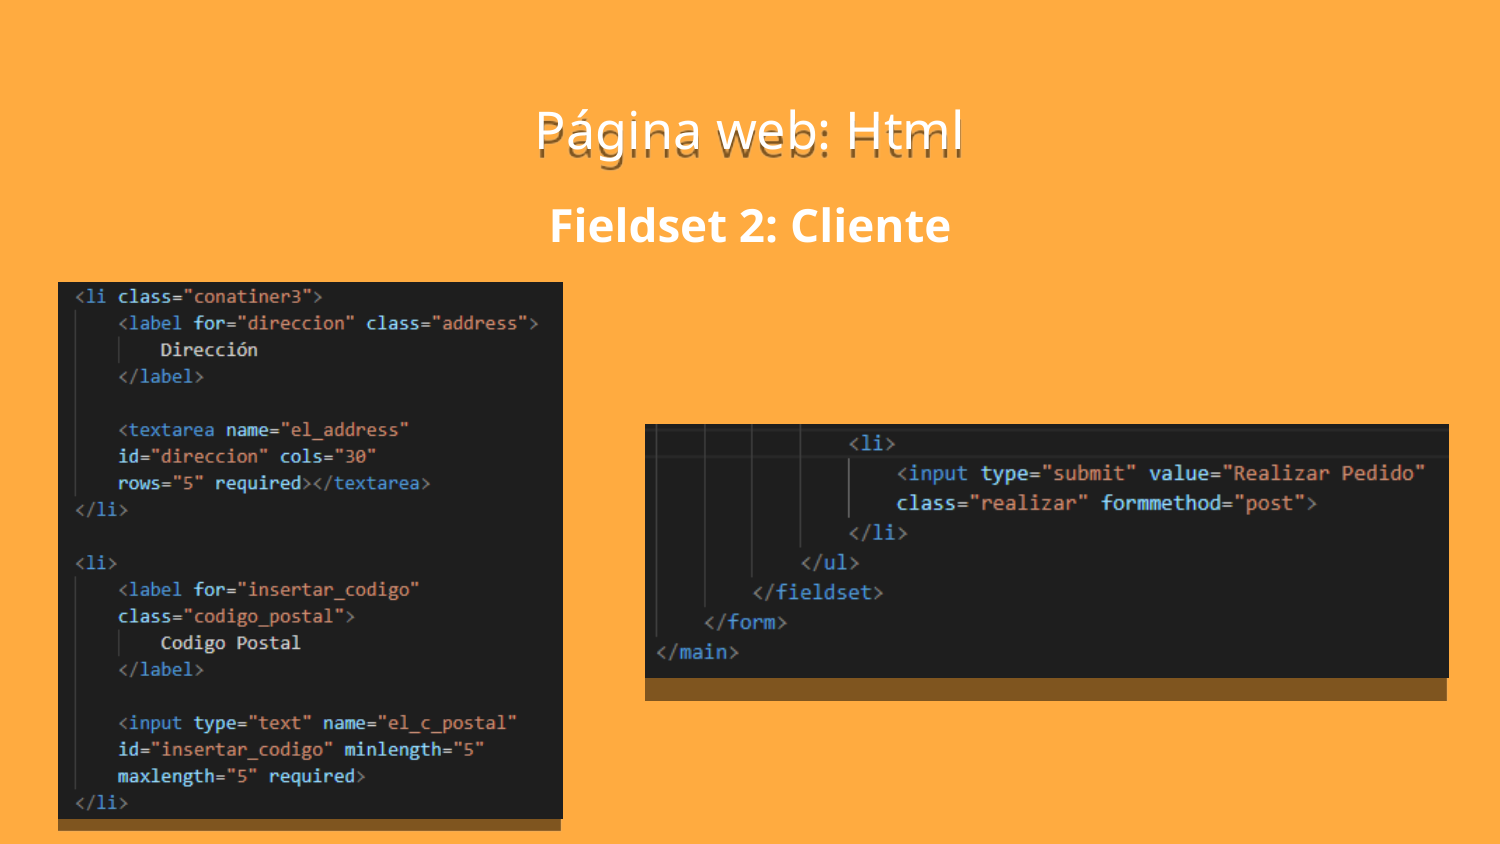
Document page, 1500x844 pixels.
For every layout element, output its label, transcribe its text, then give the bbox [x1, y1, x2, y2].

title Página web: Html [51, 72, 1449, 167]
text_box Fieldset 2: Cliente [399, 182, 1101, 268]
picture [645, 424, 1449, 678]
picture [58, 282, 563, 819]
